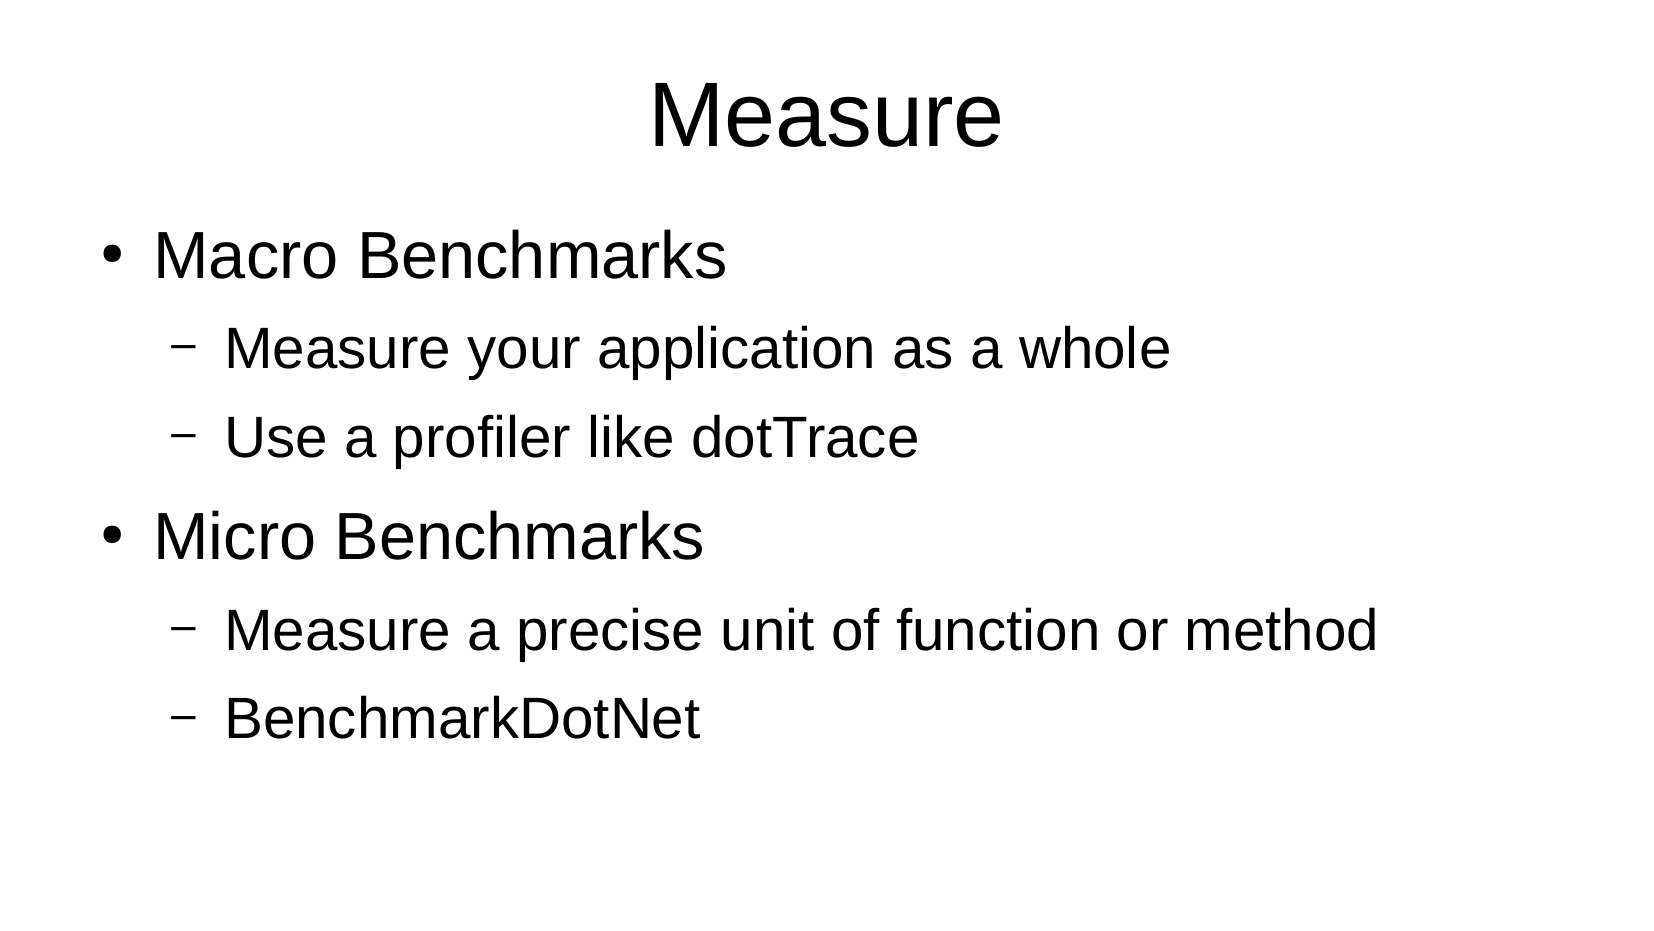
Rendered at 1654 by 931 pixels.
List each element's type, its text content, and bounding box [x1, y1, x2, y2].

list Macro Benchmarks Measure your application as a whole Use a profiler like dotTrace Micro Benchmarks Measure a precise unit of function or method BenchmarkDotNet [82, 217, 1571, 758]
title Measure [82, 37, 1571, 193]
